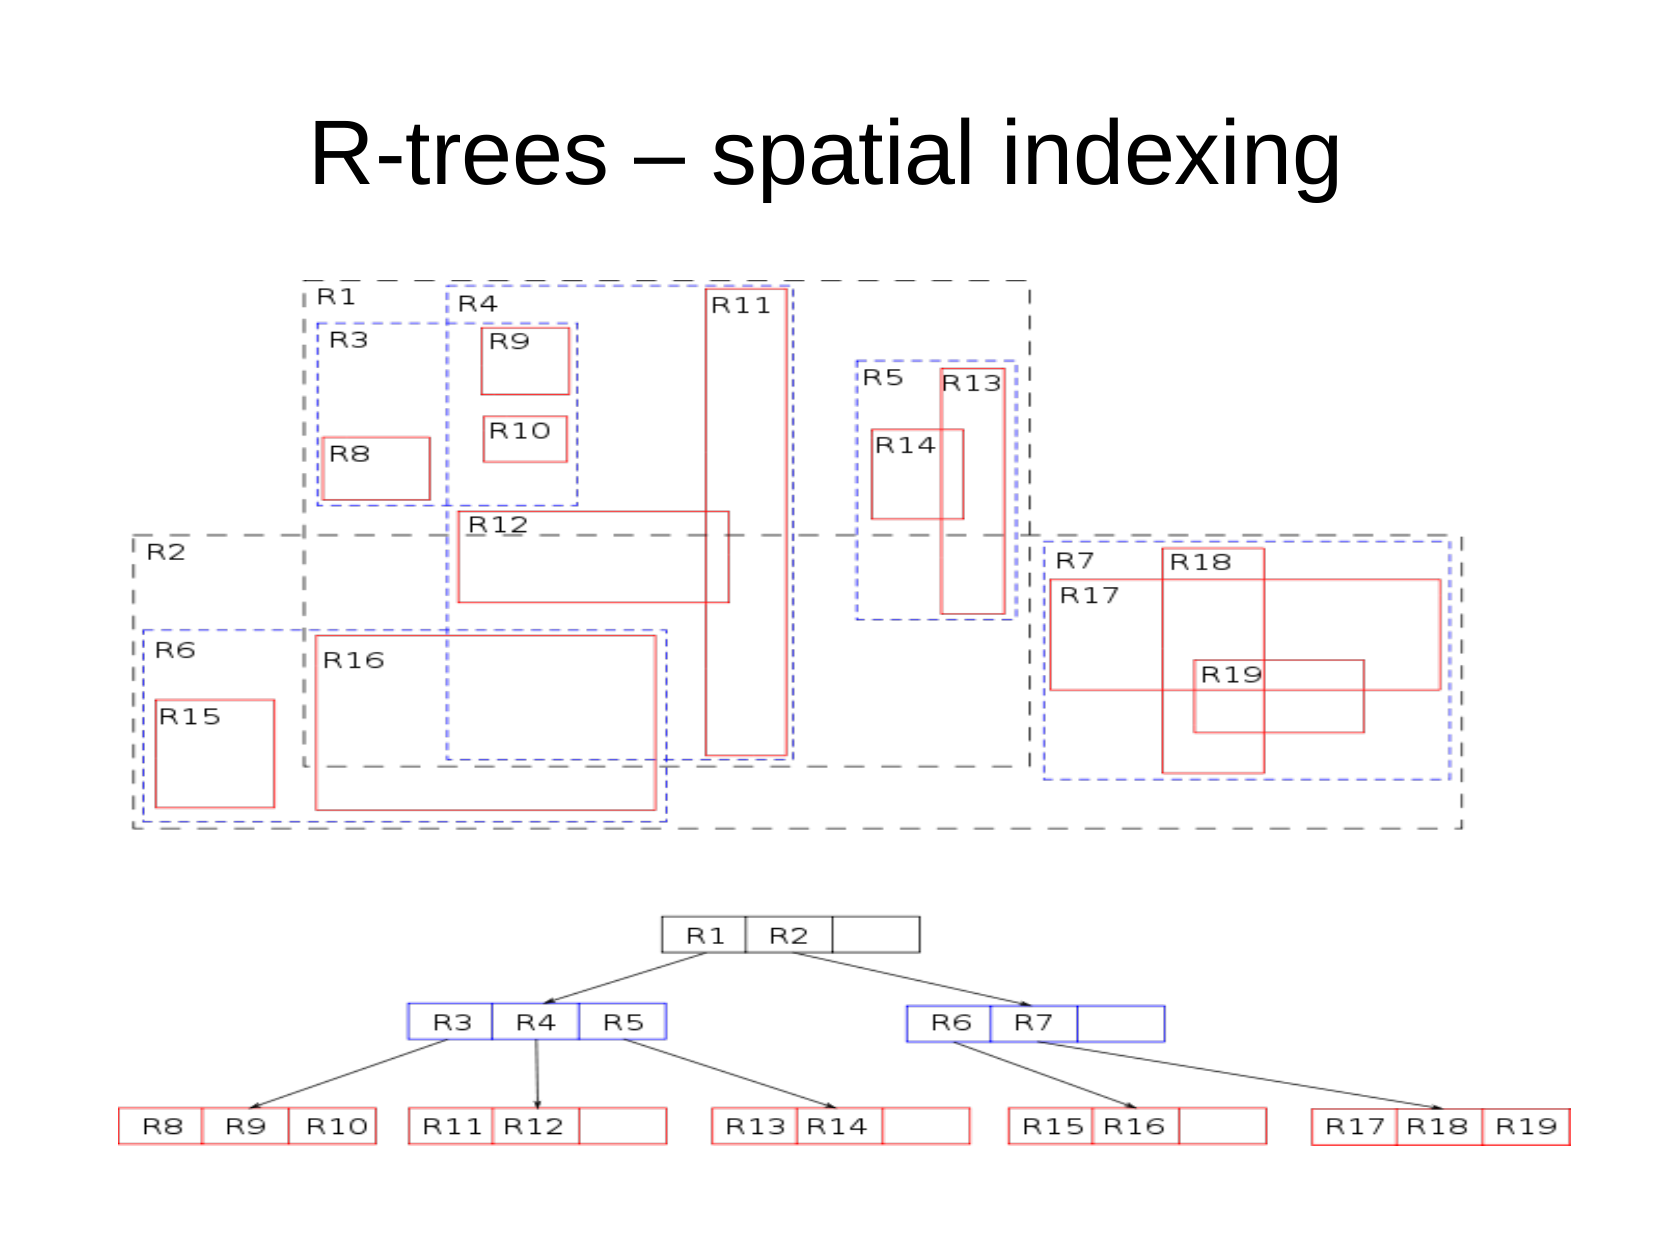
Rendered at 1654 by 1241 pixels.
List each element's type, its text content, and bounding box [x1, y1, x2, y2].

title R-trees – spatial indexing [82, 49, 1571, 257]
picture [118, 280, 1571, 1146]
